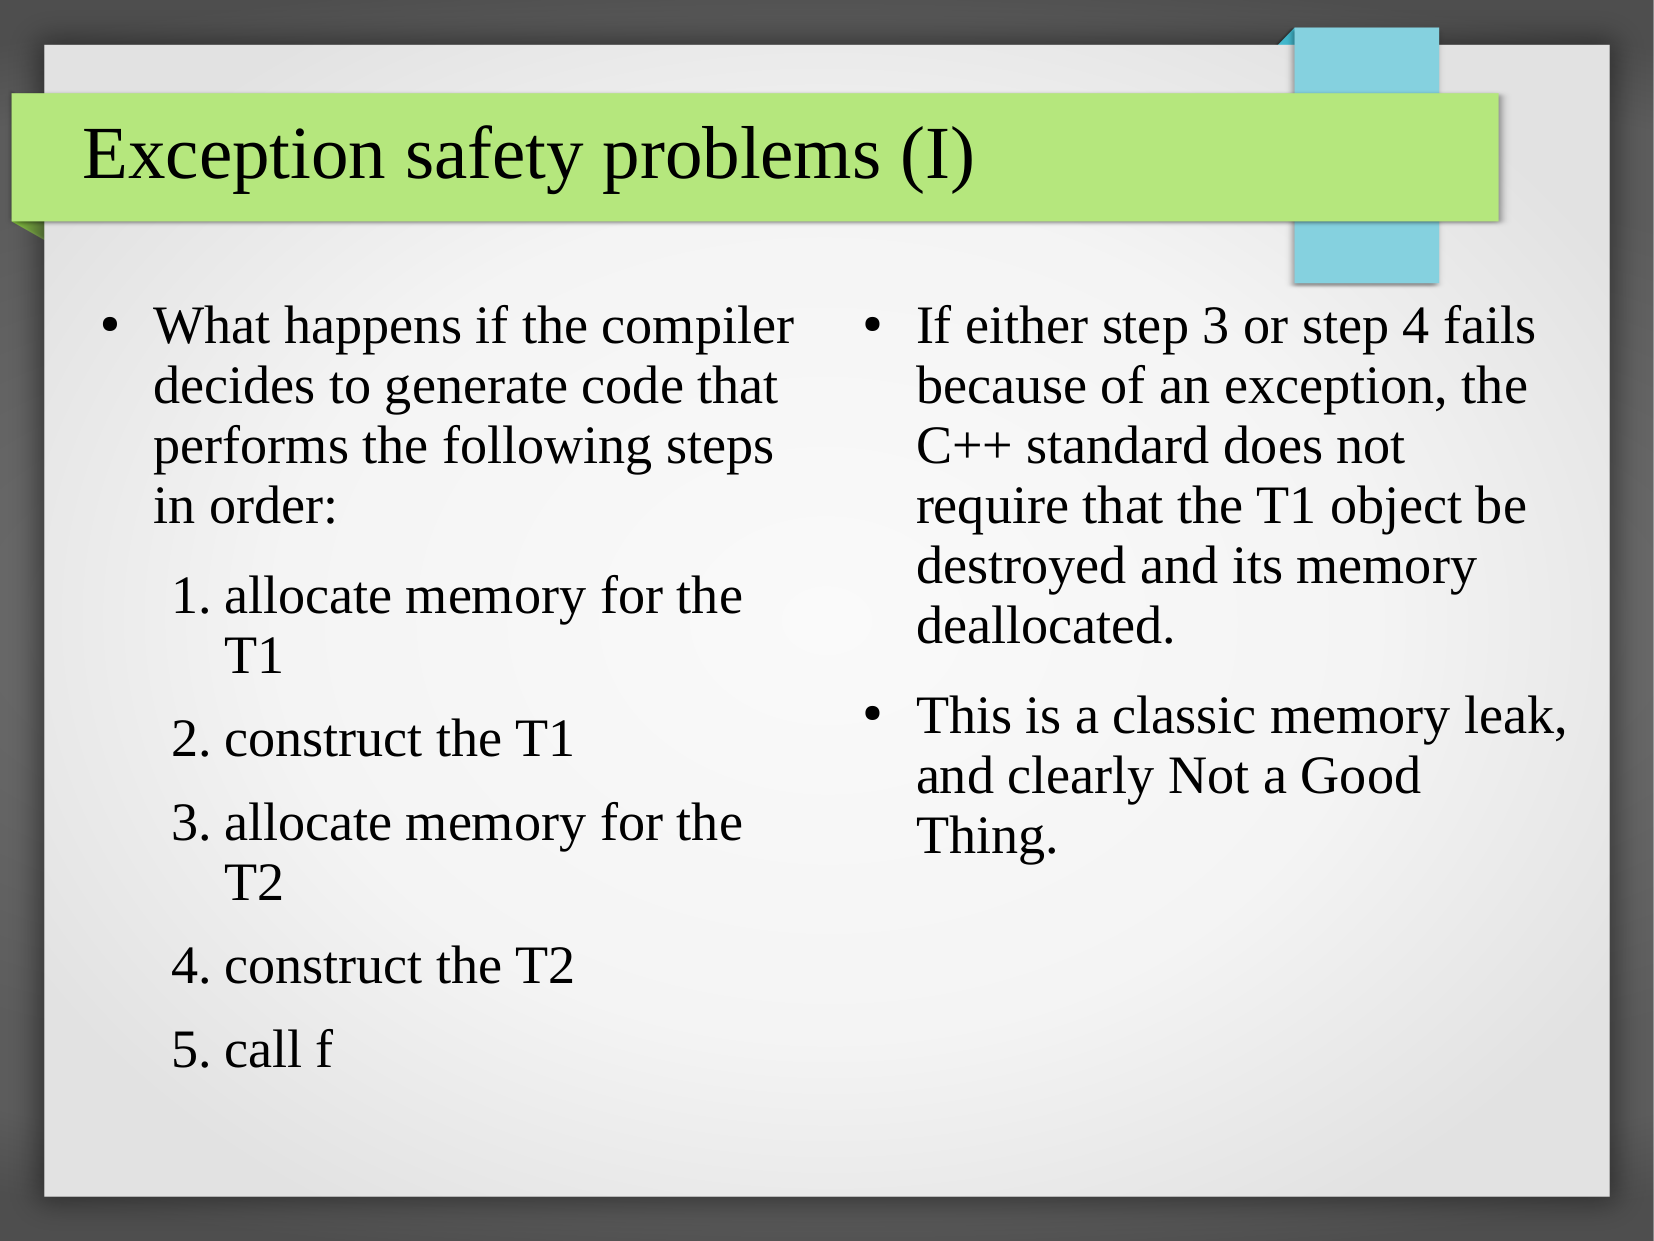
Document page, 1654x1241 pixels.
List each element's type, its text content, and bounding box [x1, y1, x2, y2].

list If either step 3 or step 4 fails because of an exception, the C++ standard does not require that the T1 object be destroyed and its memory deallocated. This is a classic memory leak, and clearly Not a Good Thing. [845, 295, 1572, 1015]
title Exception safety problems (I) [82, 94, 1264, 213]
list What happens if the compiler decides to generate code that performs the following steps in order: allocate memory for the T1 construct the T1 allocate memory for the T2 construct the T2 call f [82, 295, 809, 1015]
picture [0, 0, 1654, 1241]
